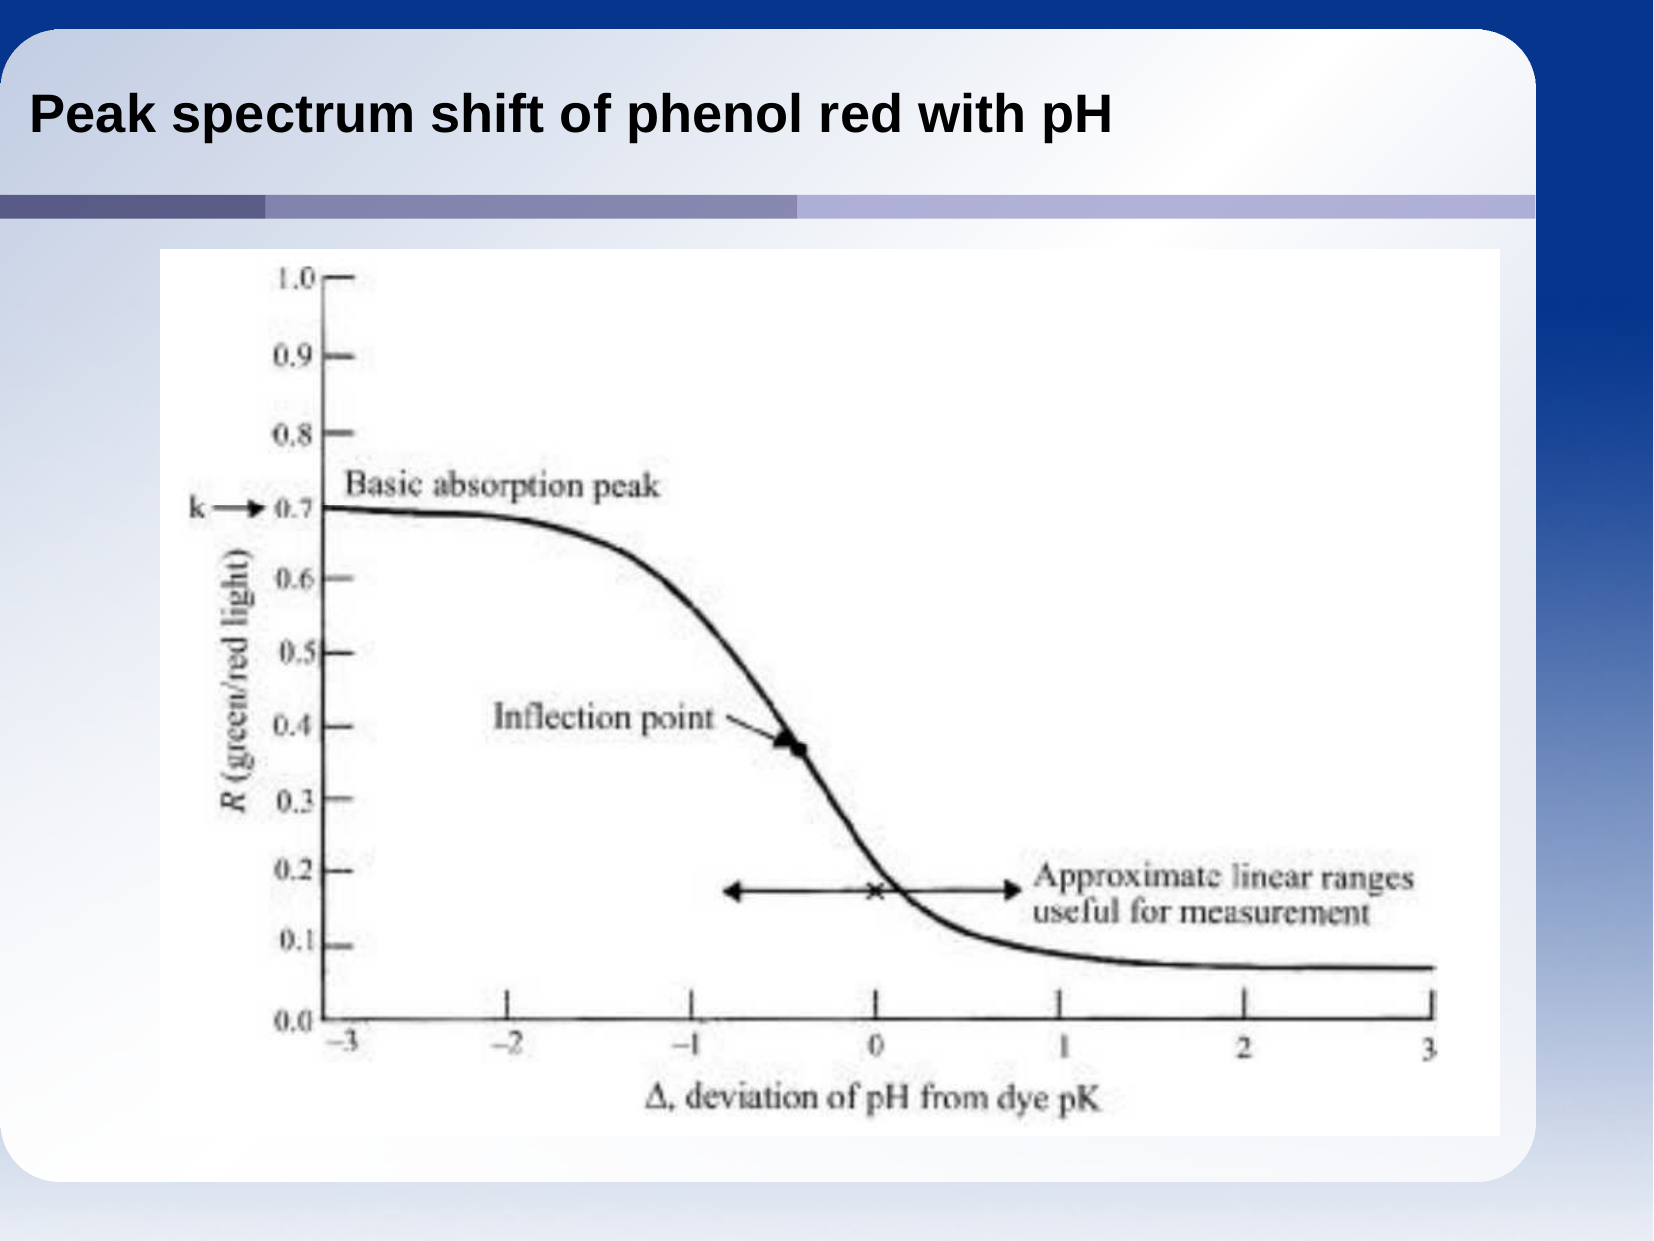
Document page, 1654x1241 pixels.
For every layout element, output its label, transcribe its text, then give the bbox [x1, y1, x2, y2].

picture [160, 249, 1500, 1136]
title Peak spectrum shift of phenol red with pH [29, 49, 1506, 178]
picture [0, 0, 1654, 1241]
